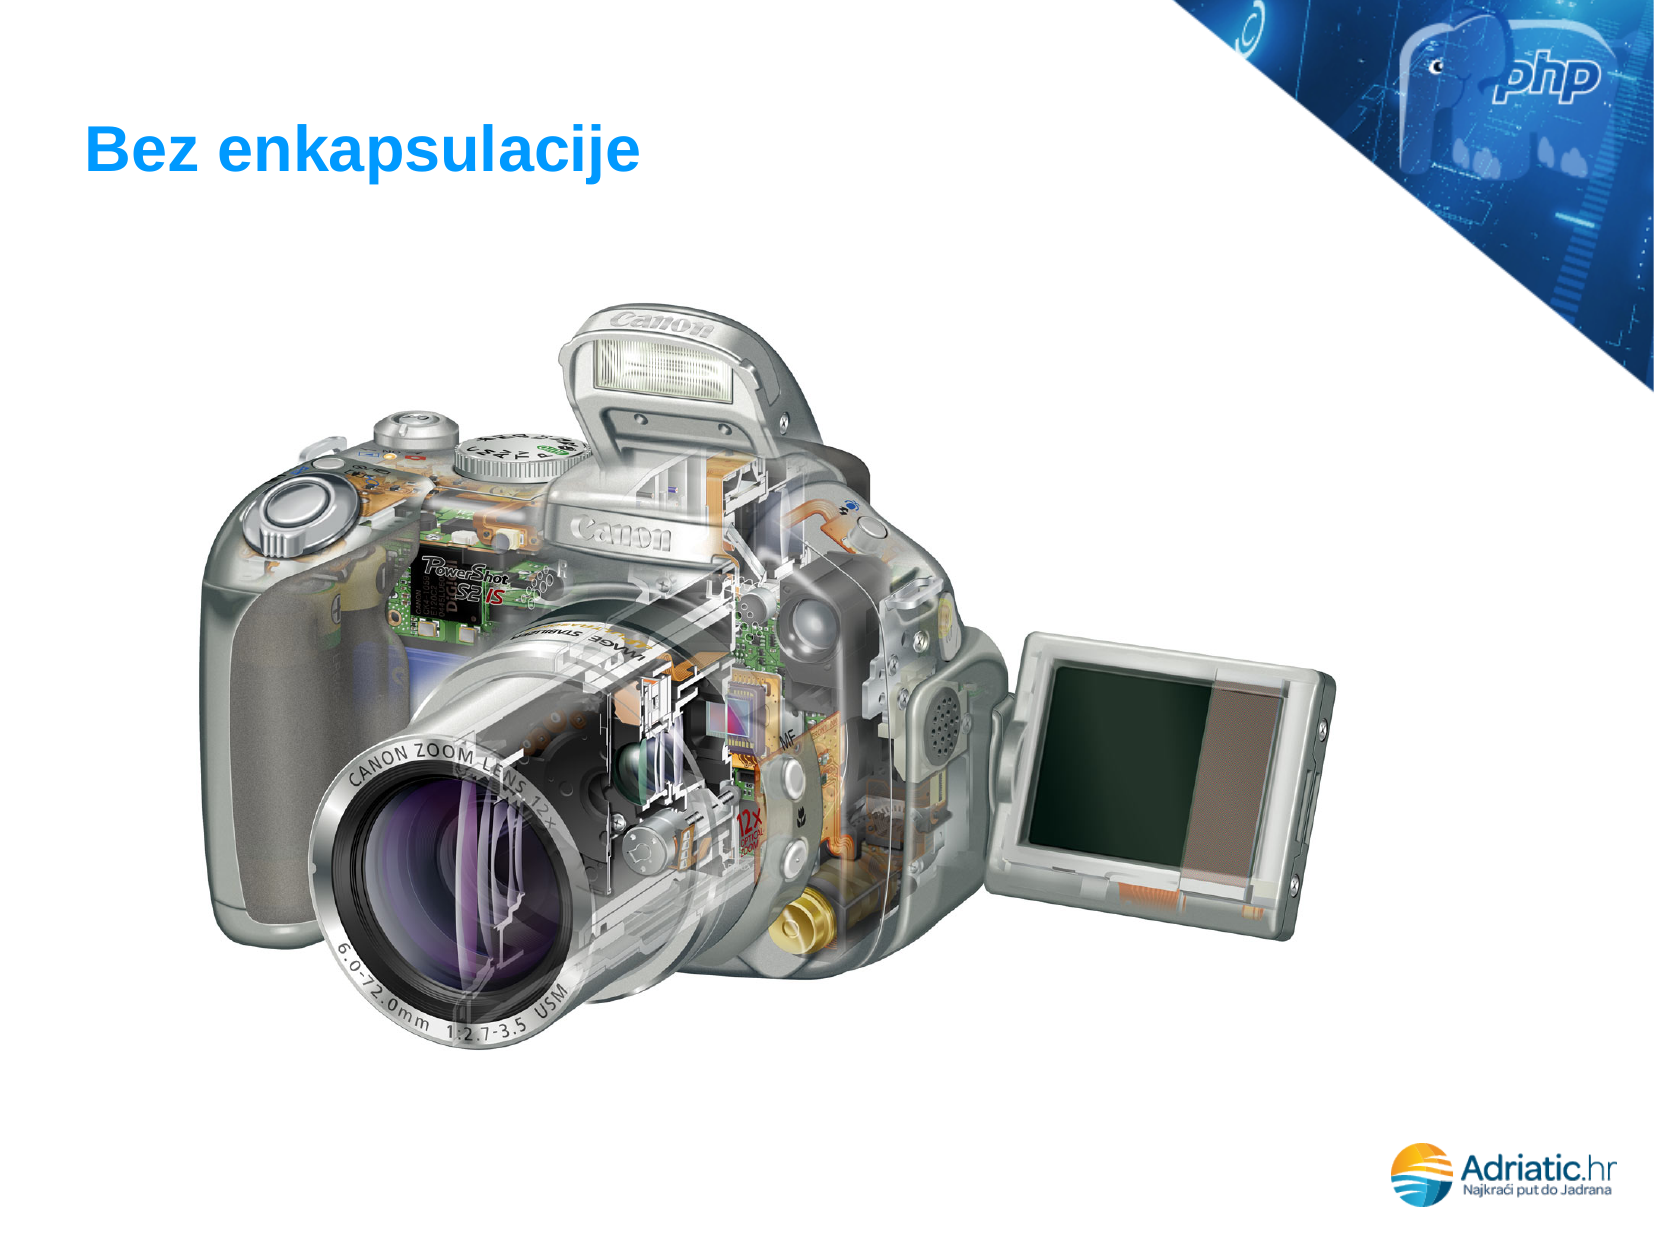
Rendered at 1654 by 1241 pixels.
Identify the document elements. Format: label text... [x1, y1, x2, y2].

picture [1391, 1143, 1617, 1207]
title Bez enkapsulacije [84, 91, 1270, 207]
picture [147, 0, 1654, 1130]
